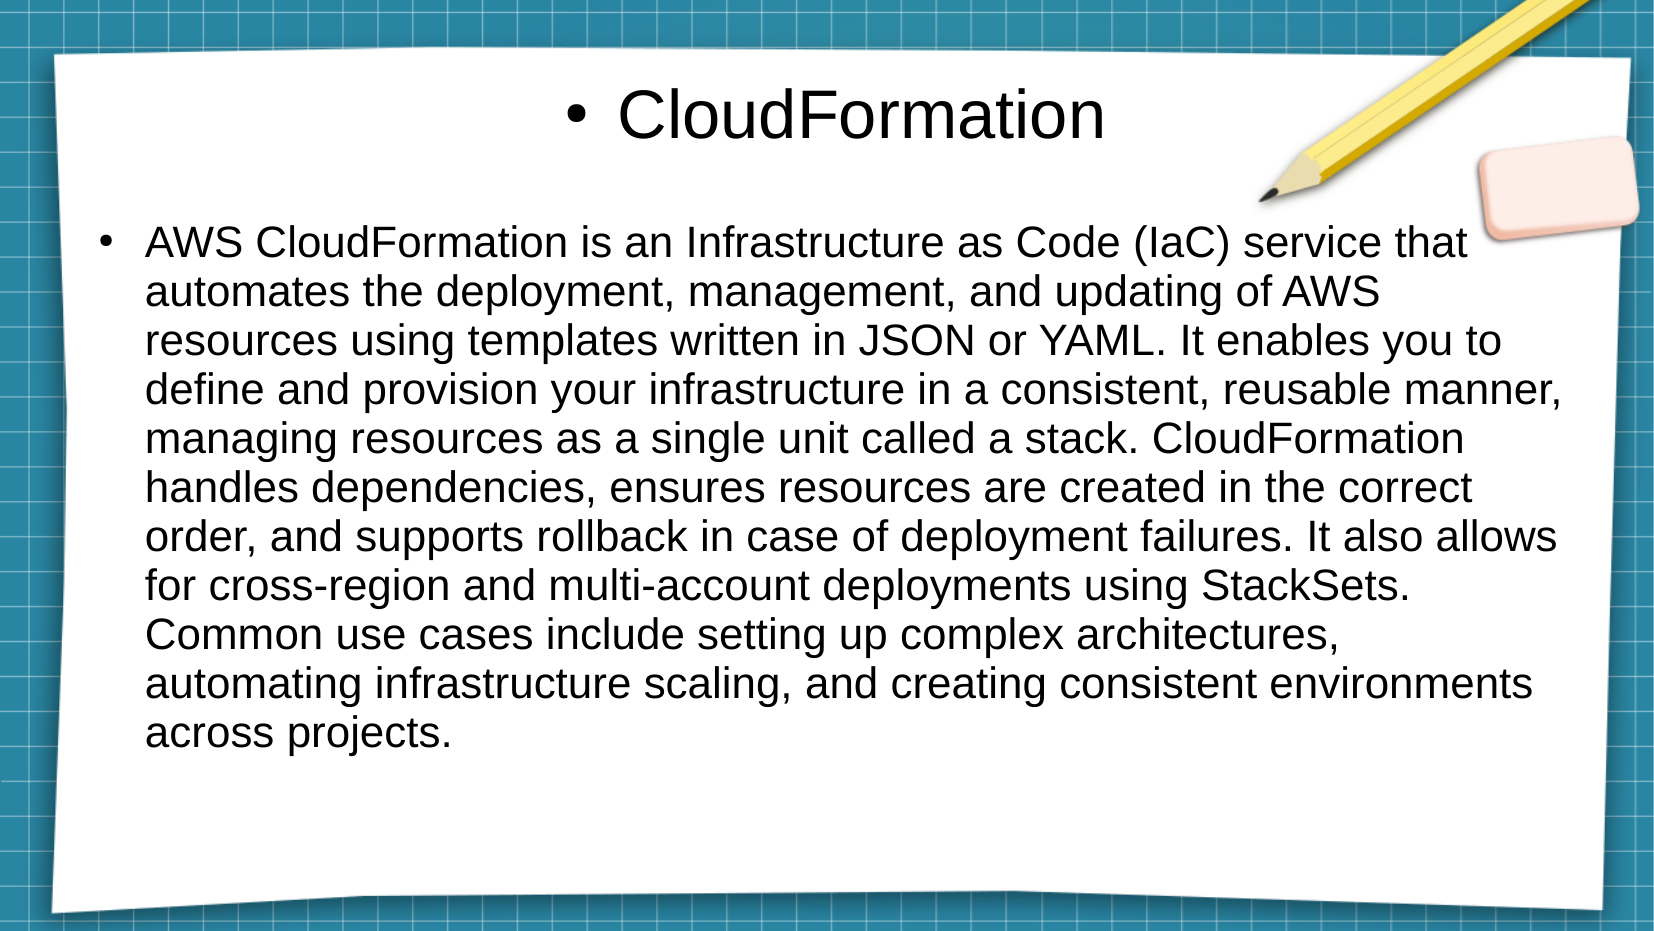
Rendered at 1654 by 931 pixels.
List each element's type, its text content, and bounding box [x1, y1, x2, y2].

picture [0, 0, 1654, 931]
list AWS CloudFormation is an Infrastructure as Code (IaC) service that automates the deployment, management, and updating of AWS resources using templates written in JSON or YAML. It enables you to define and provision your infrastructure in a consistent, reusable manner, managing resources as a single unit called a stack. CloudFormation handles dependencies, ensures resources are created in the correct order, and supports rollback in case of deployment failures. It also allows for cross-region and multi-account deployments using StackSets. Common use cases include setting up complex architectures, automating infrastructure scaling, and creating consistent environments across projects. [82, 217, 1571, 758]
title CloudFormation [82, 37, 1571, 193]
